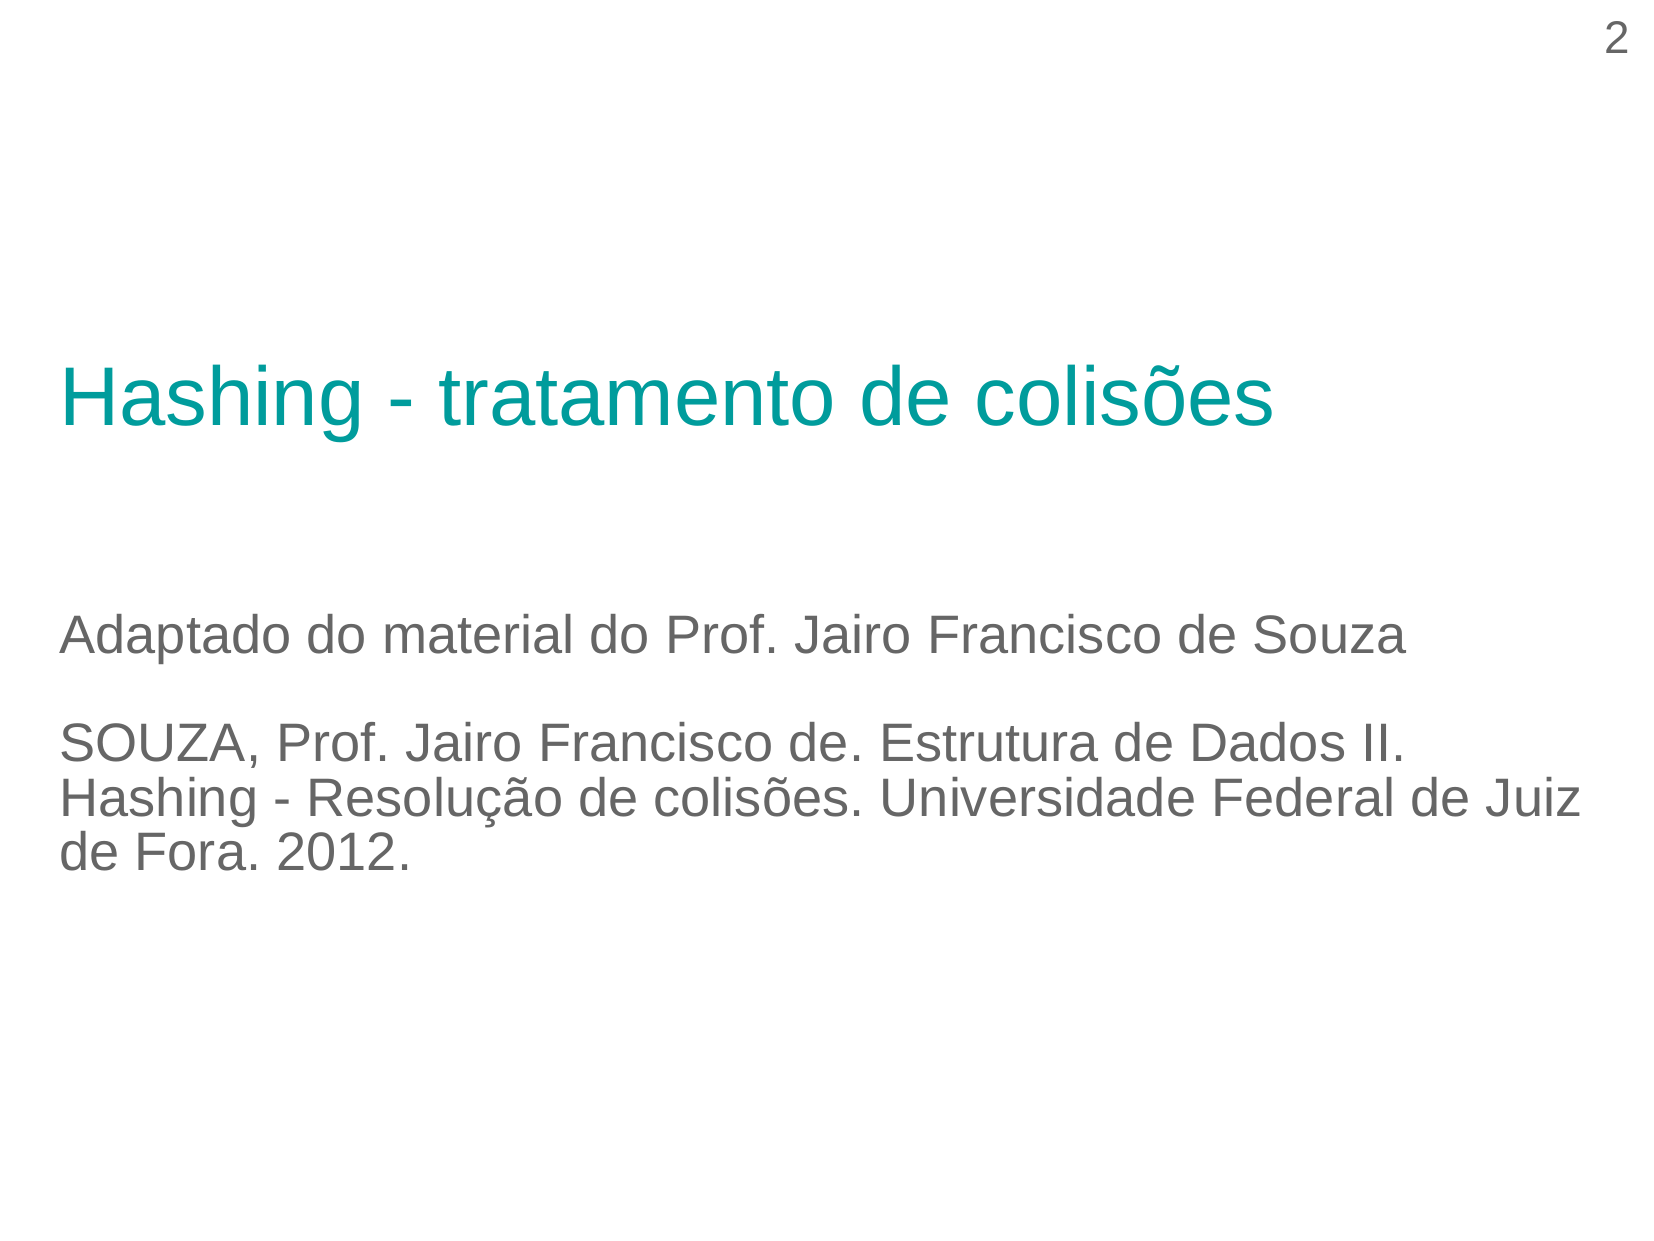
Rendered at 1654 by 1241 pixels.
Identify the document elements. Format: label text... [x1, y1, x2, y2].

title Hashing - tratamento de colisões Adaptado do material do Prof. Jairo Francisco de Souza SOUZA, Prof. Jairo Francisco de. Estrutura de Dados II. Hashing - Resolução de colisões. Universidade Federal de Juiz de Fora. 2012. [59, 358, 1595, 882]
